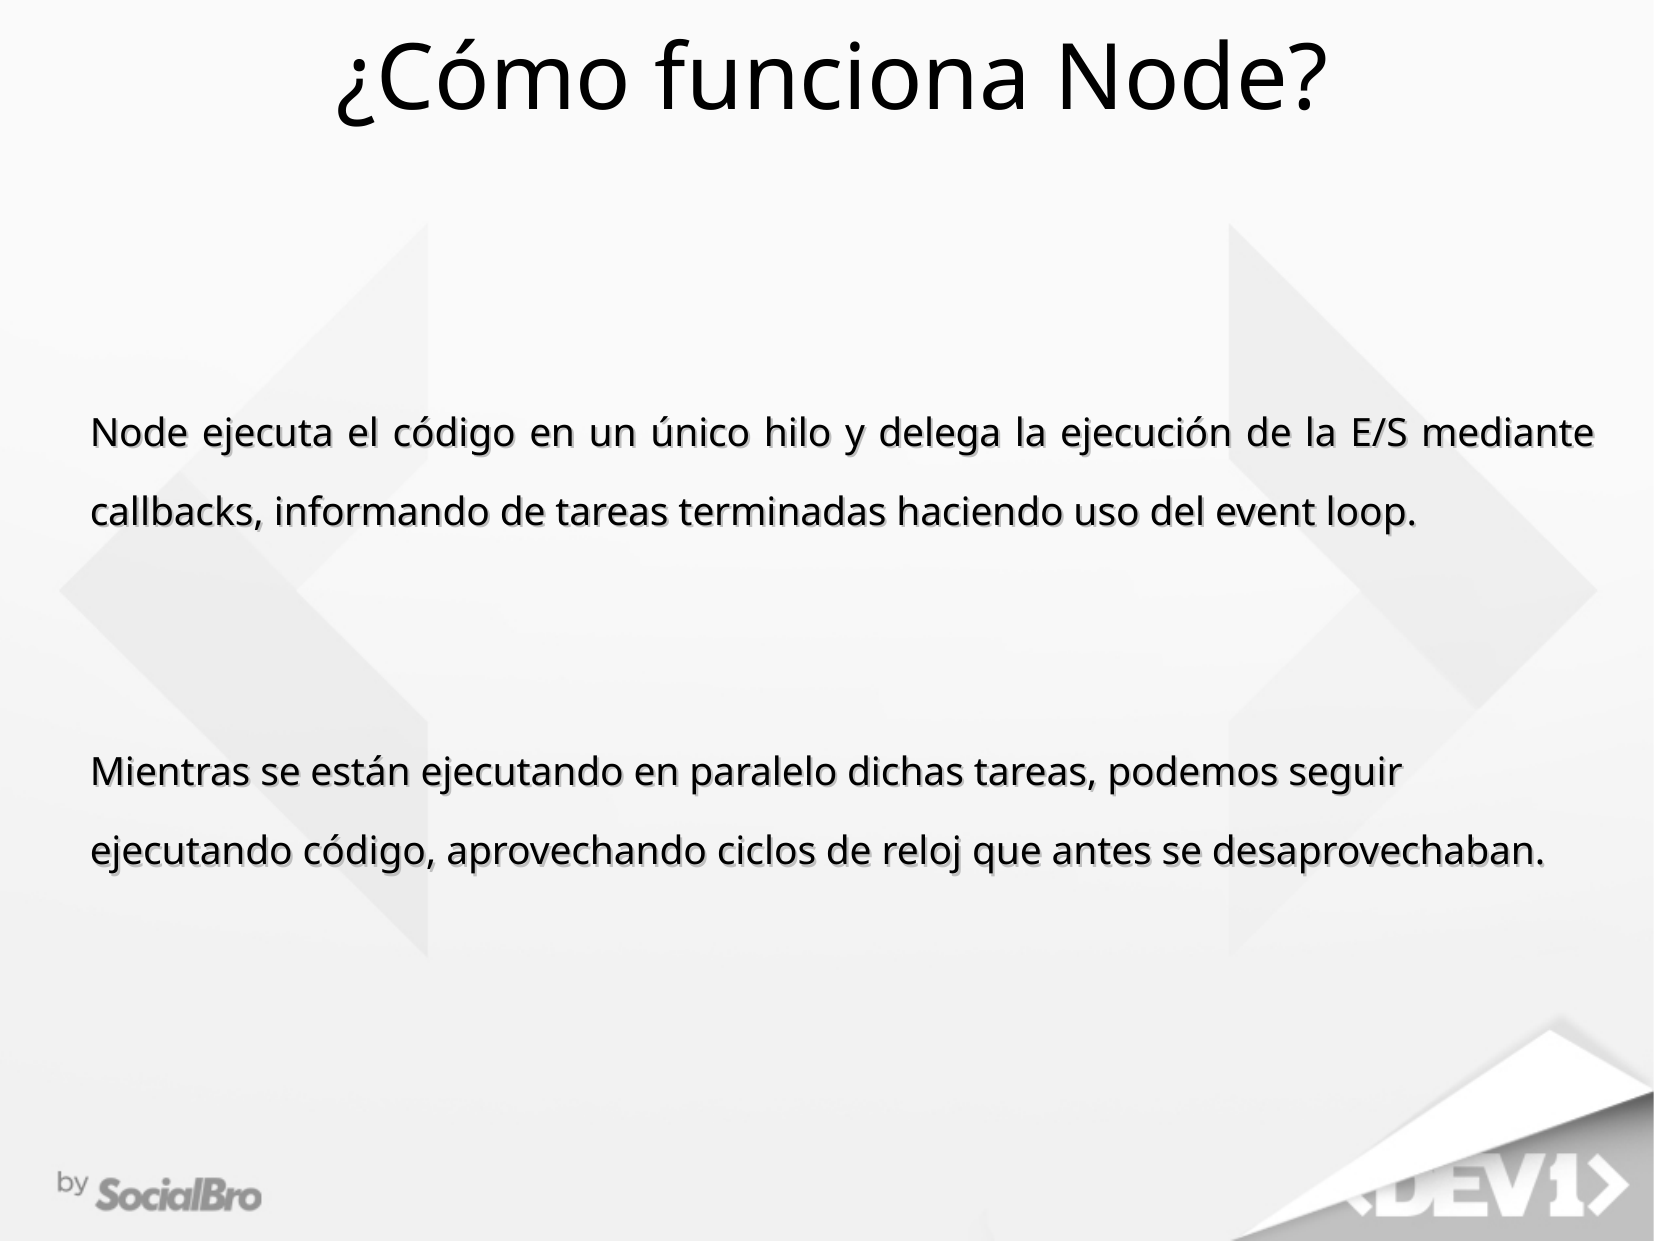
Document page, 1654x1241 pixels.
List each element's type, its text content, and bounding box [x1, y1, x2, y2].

title ¿Cómo funciona Node? [88, 0, 1577, 148]
picture [0, 0, 1654, 1241]
list Node ejecuta el código en un único hilo y delega la ejecución de la E/S mediante callbacks, informando de tareas terminadas haciendo uso del event loop. Mientras se están ejecutando en paralelo dichas tareas, podemos seguir ejecutando código, aprovechando ciclos de reloj que antes se desaprovechaban. [29, 378, 1595, 886]
